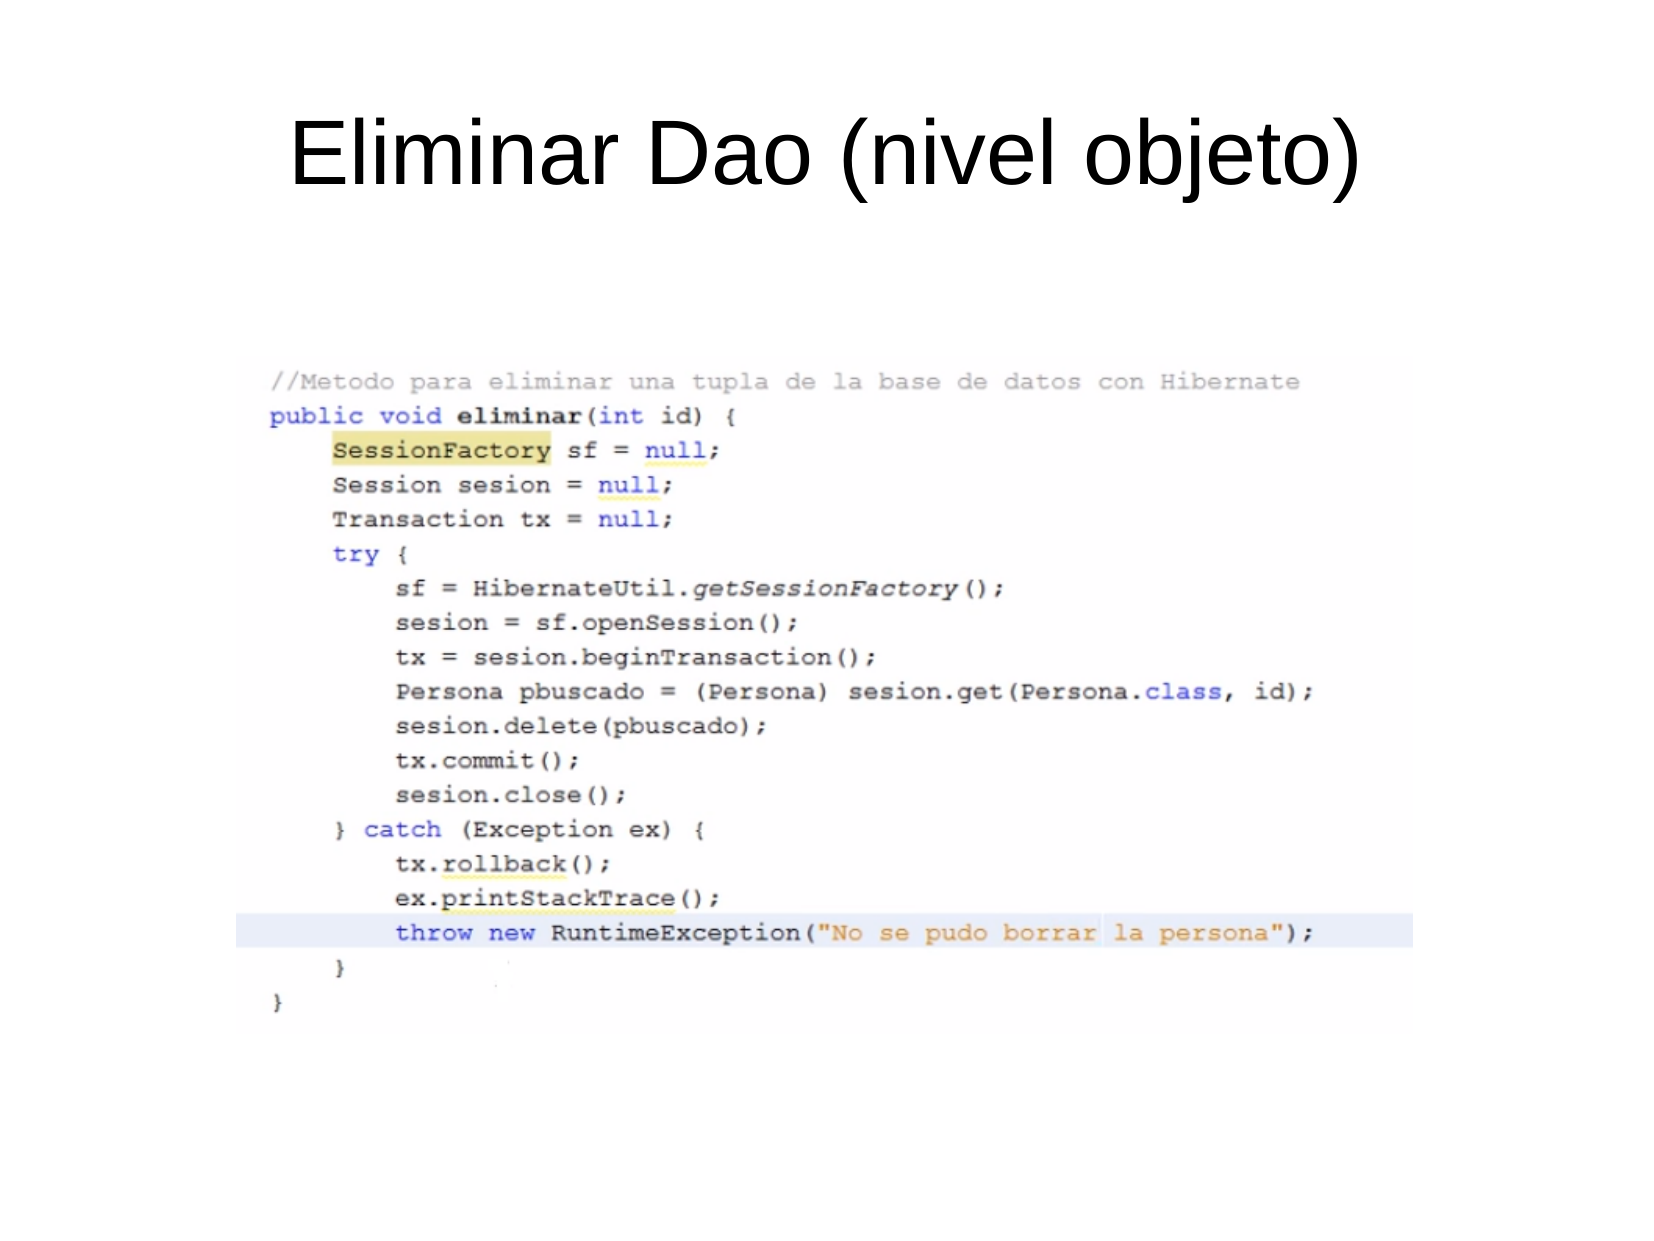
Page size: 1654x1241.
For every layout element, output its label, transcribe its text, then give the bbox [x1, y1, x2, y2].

title Eliminar Dao (nivel objeto) [82, 49, 1571, 257]
picture [236, 356, 1413, 1034]
